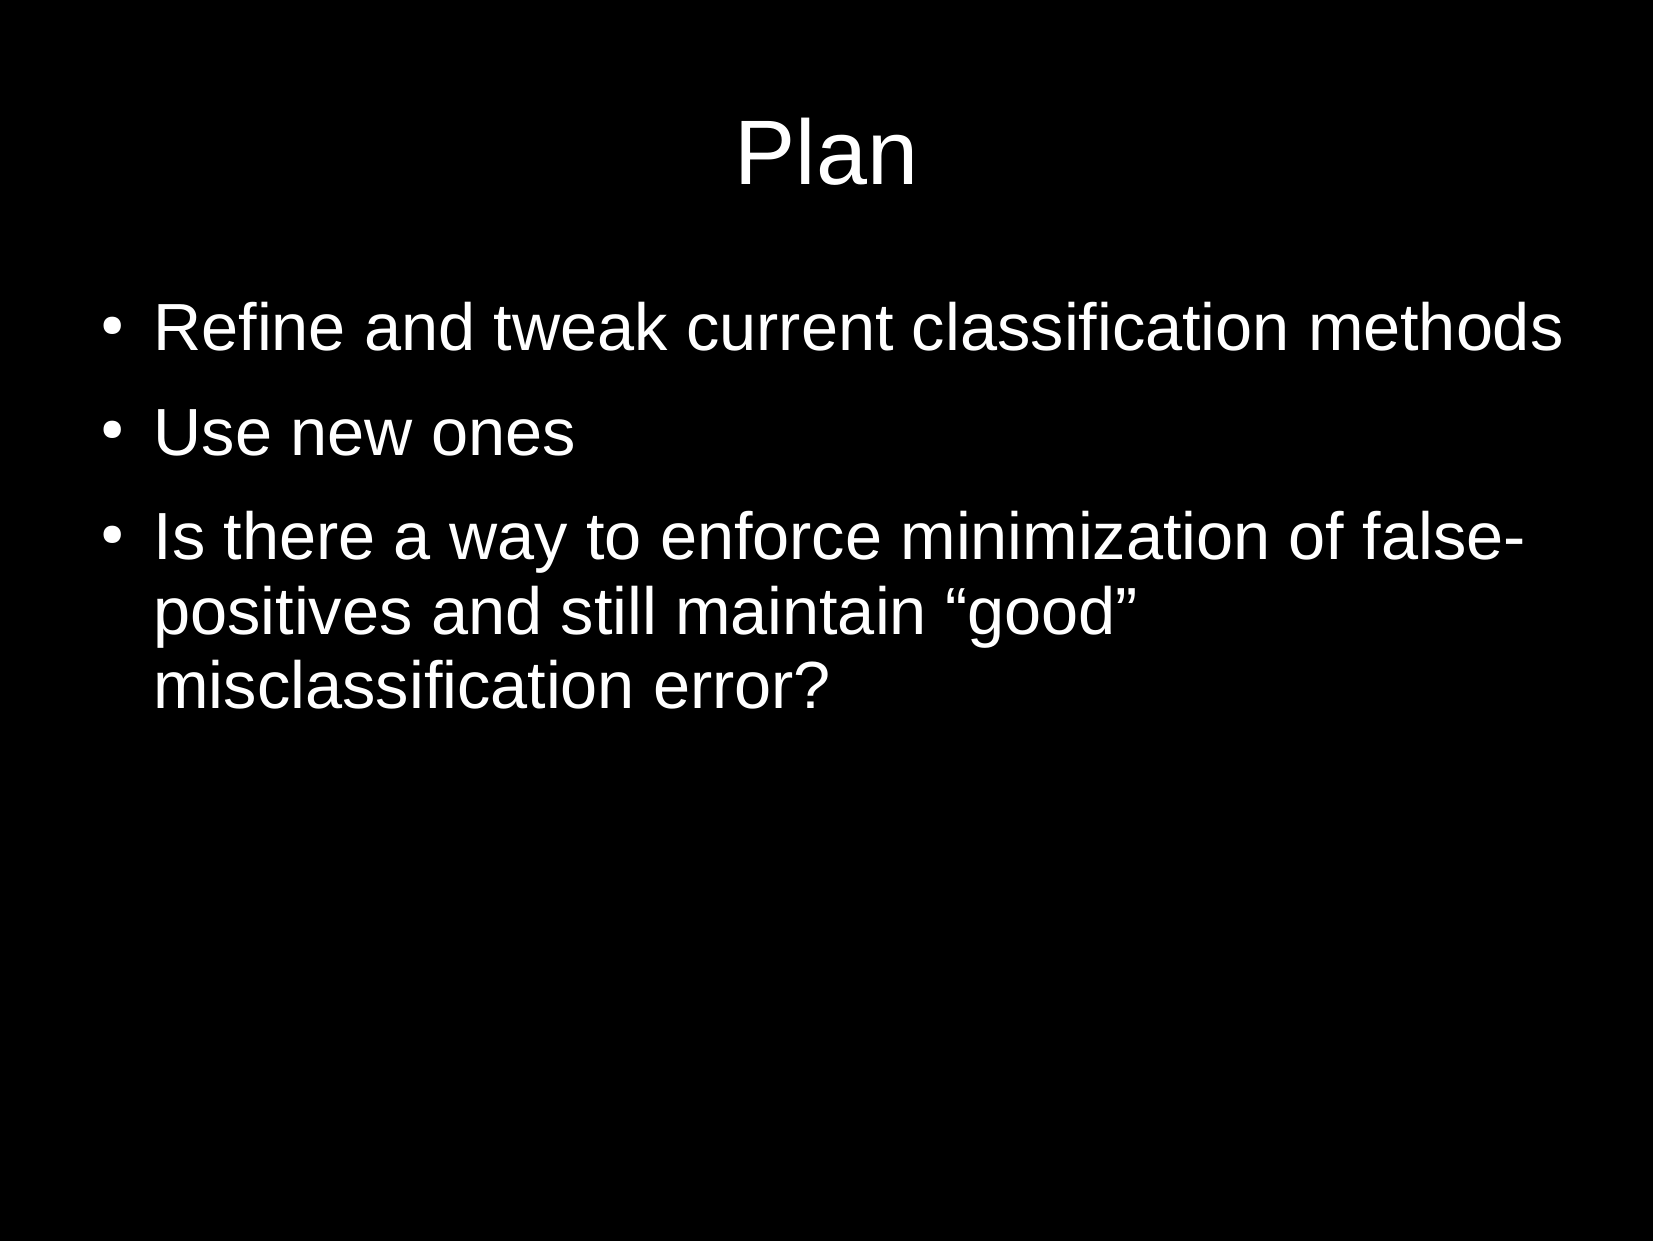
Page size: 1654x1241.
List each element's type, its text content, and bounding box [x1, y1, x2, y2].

title Plan [82, 56, 1571, 250]
list Refine and tweak current classification methods Use new ones Is there a way to enforce minimization of false-positives and still maintain “good” misclassification error? [82, 290, 1571, 1109]
